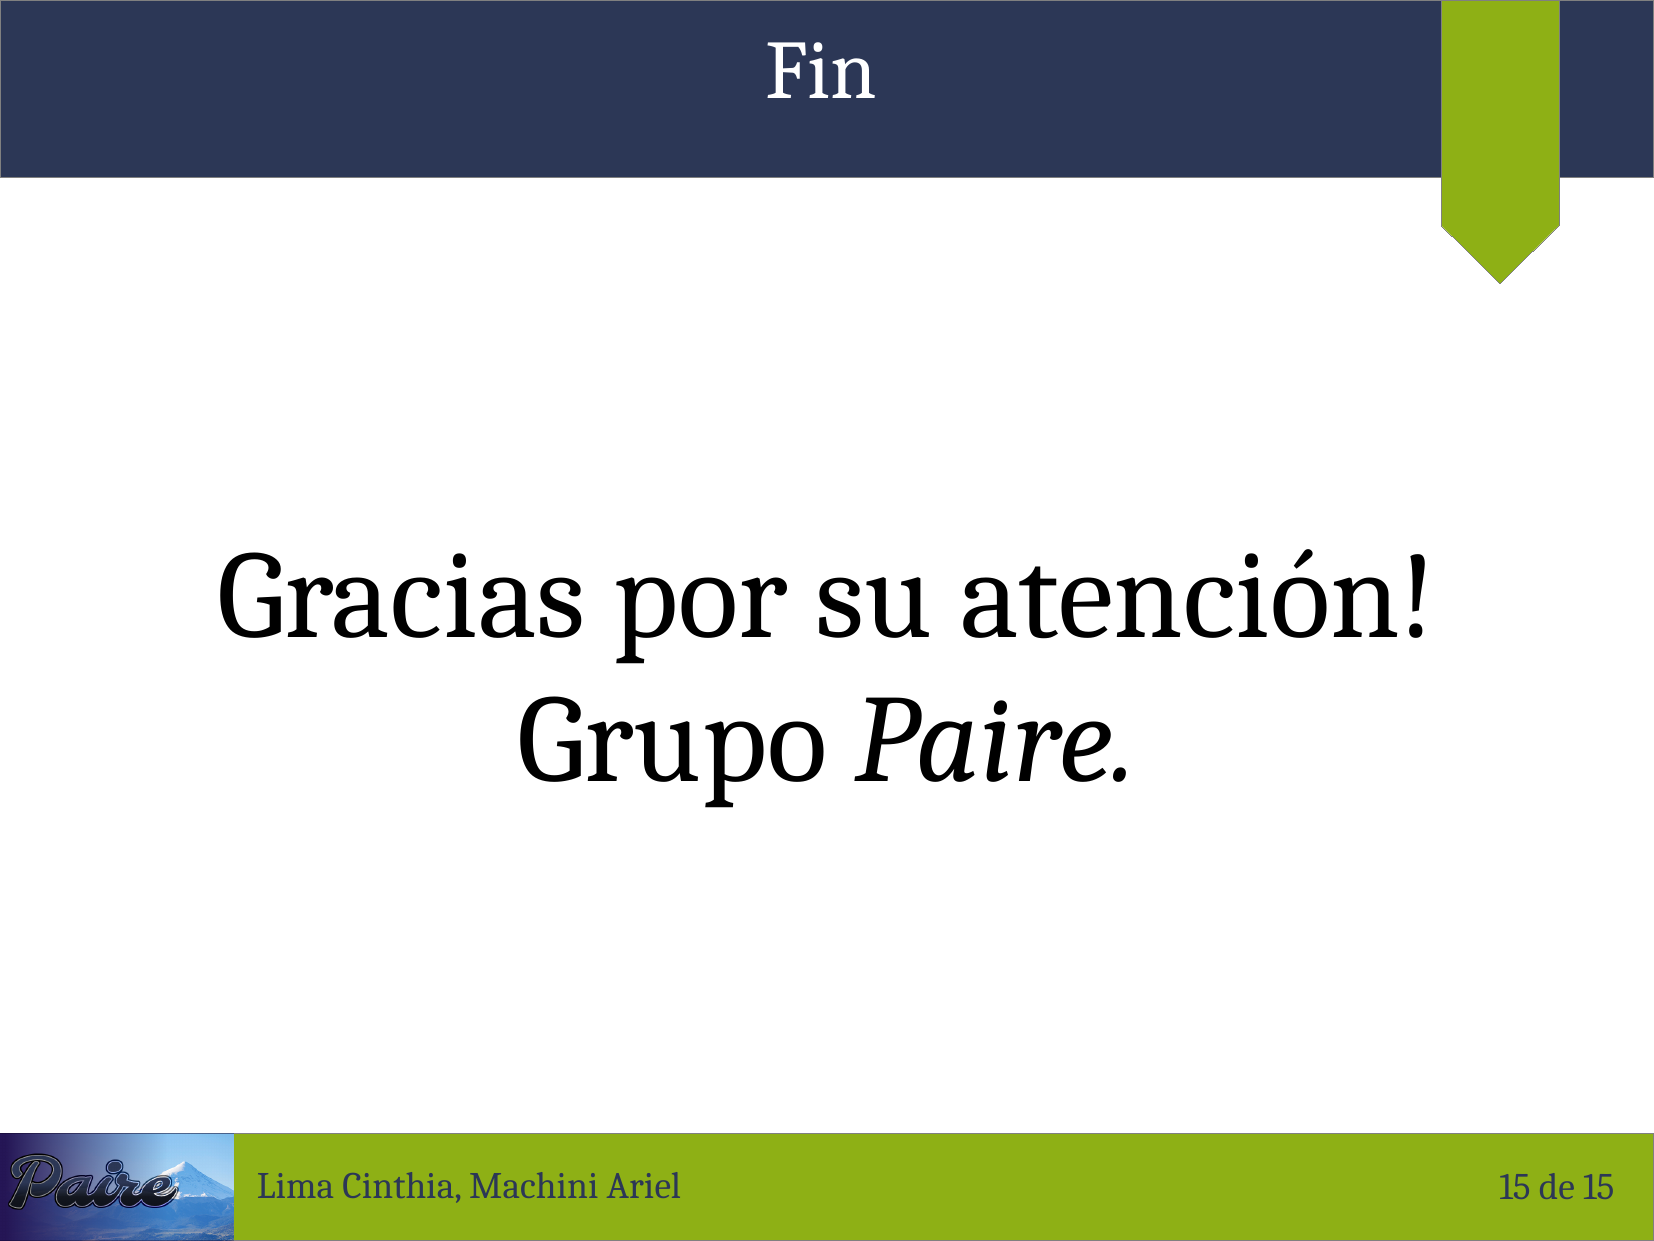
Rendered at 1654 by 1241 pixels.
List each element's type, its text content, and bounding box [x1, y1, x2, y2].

text_box Fin [342, 15, 1300, 130]
text_box <number> de 15 [1476, 1158, 1654, 1241]
text_box Gracias por su atención! Grupo Paire. [17, 517, 1636, 870]
picture [0, 1133, 234, 1241]
text_box Lima Cinthia, Machini Ariel [242, 1157, 715, 1217]
text_box [0, 0, 1654, 284]
text_box [234, 1133, 1654, 1241]
